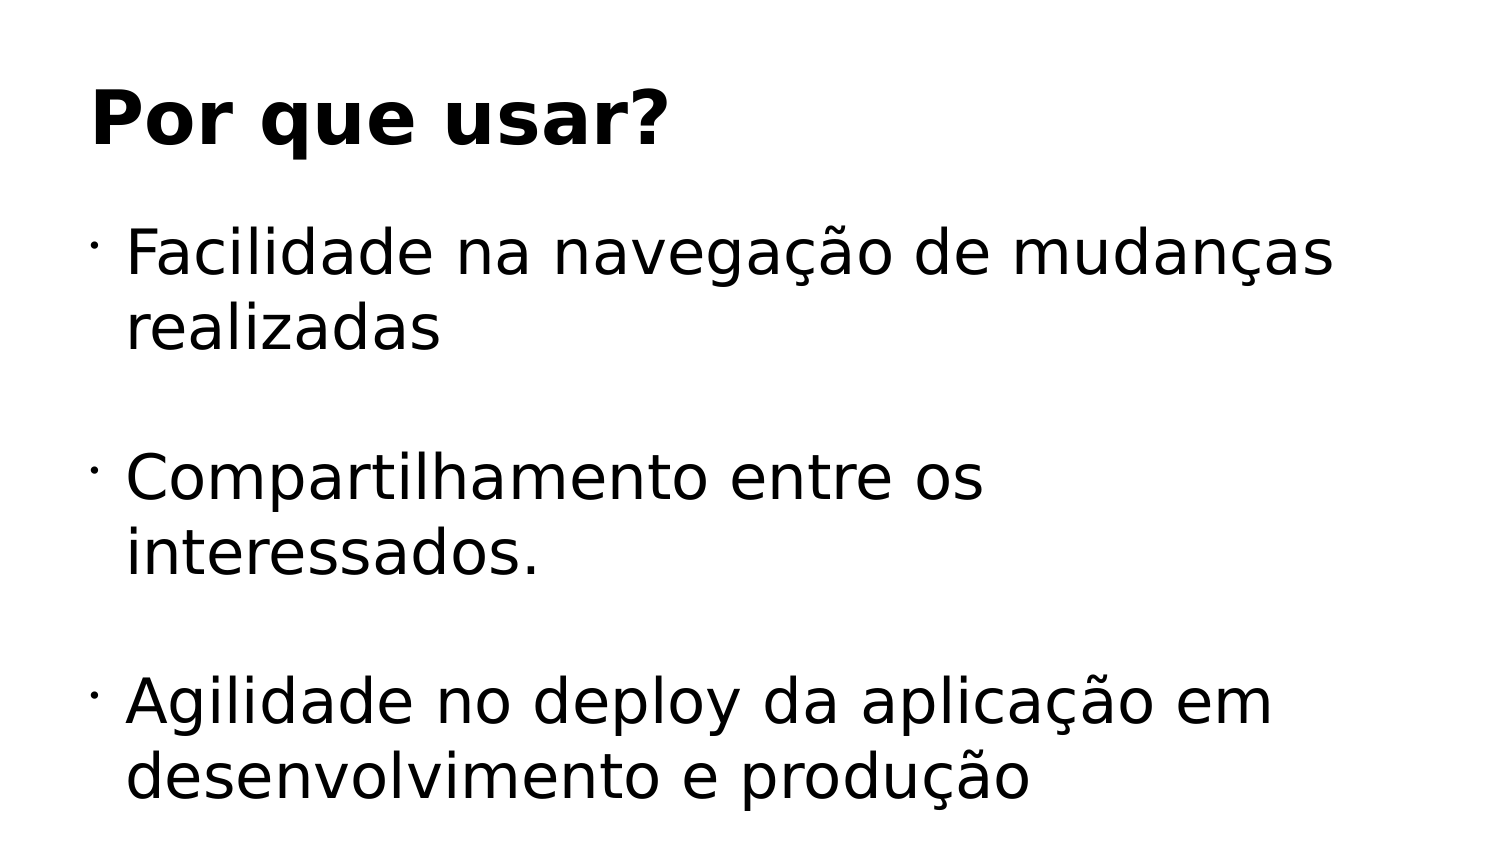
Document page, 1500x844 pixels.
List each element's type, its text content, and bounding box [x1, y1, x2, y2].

text_box Facilidade na navegação de mudanças realizadas Compartilhamento entre os interessados. Agilidade no deploy da aplicação em desenvolvimento e produção [75, 196, 1425, 808]
text_box Por que usar? [75, 33, 1425, 175]
